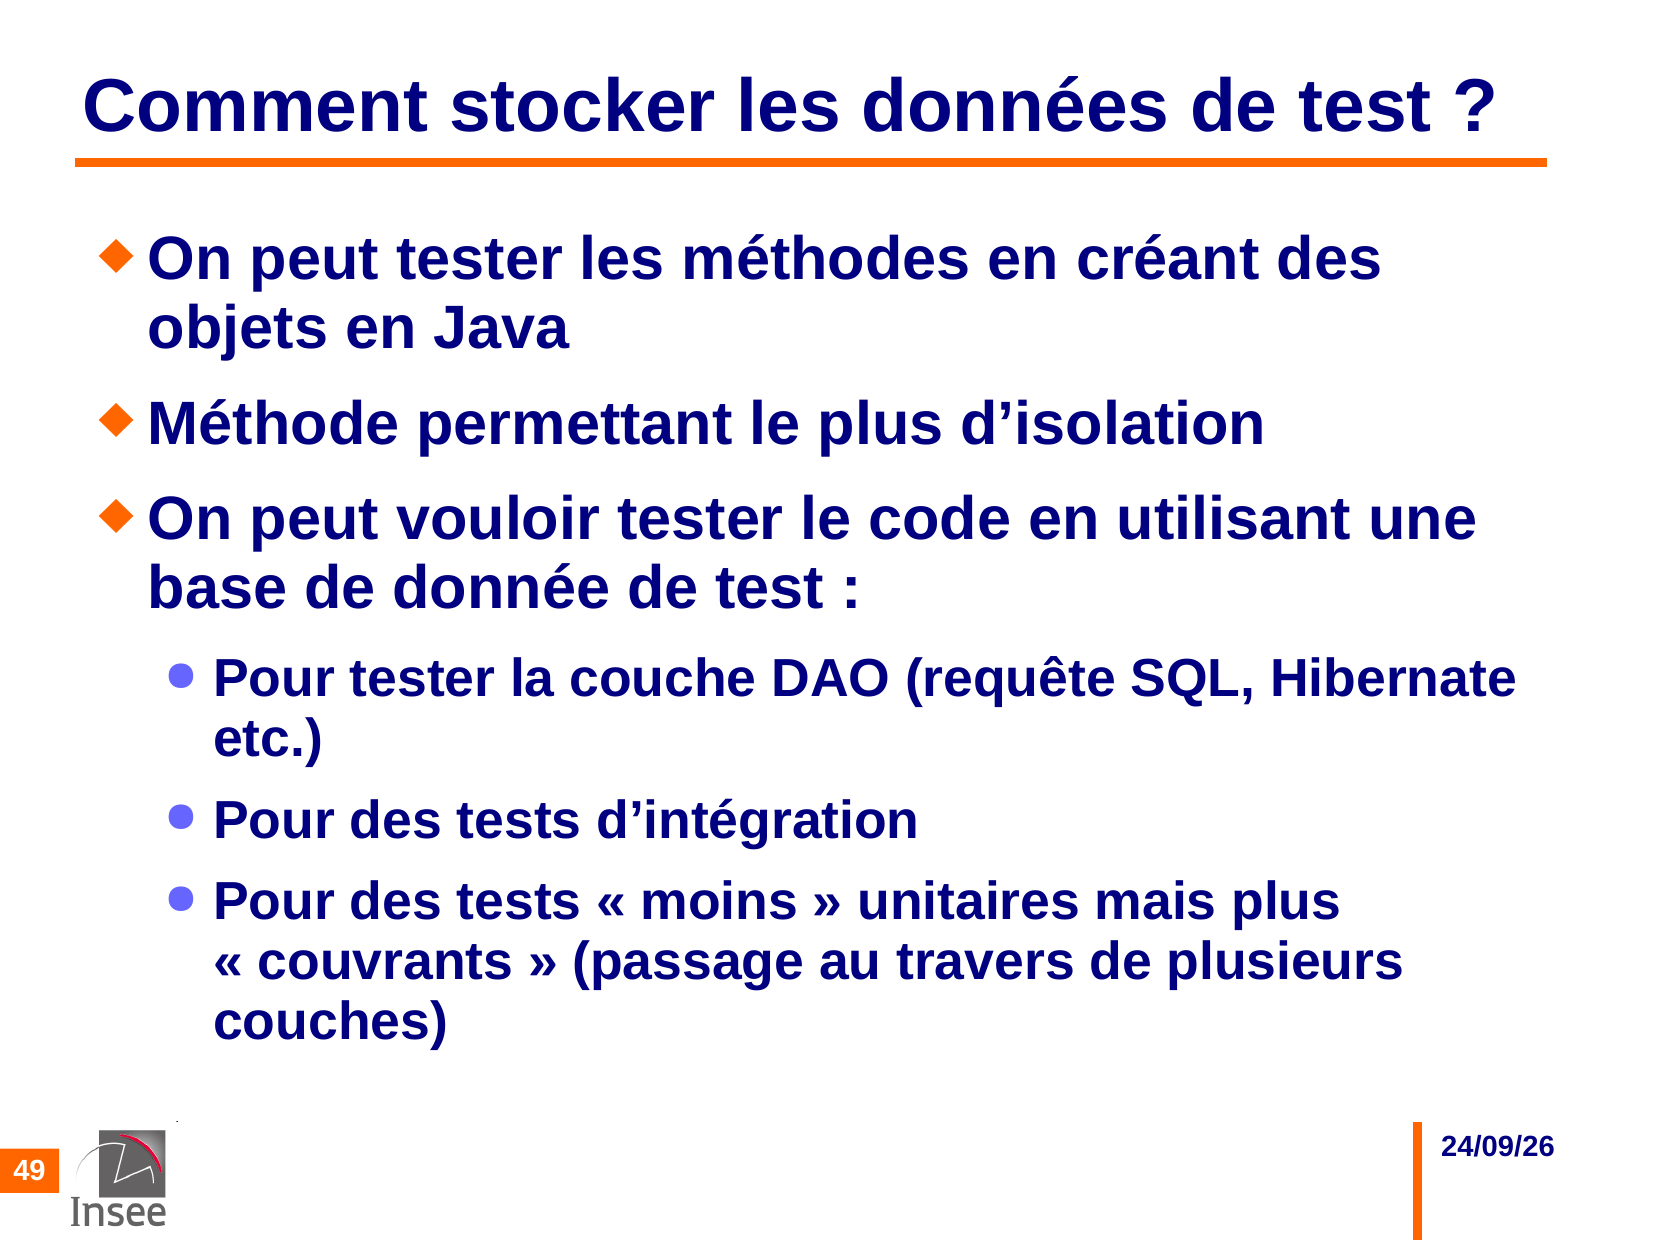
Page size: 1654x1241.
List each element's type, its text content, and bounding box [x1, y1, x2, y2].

list On peut tester les méthodes en créant des objets en Java Méthode permettant le plus d’isolation On peut vouloir tester le code en utilisant une base de donnée de test : Pour tester la couche DAO (requête SQL, Hibernate etc.) Pour des tests d’intégration Pour des tests « moins » unitaires mais plus « couvrants » (passage au travers de plusieurs couches) [82, 224, 1571, 1051]
title Comment stocker les données de test ? [82, 49, 1619, 163]
picture [62, 1121, 178, 1241]
